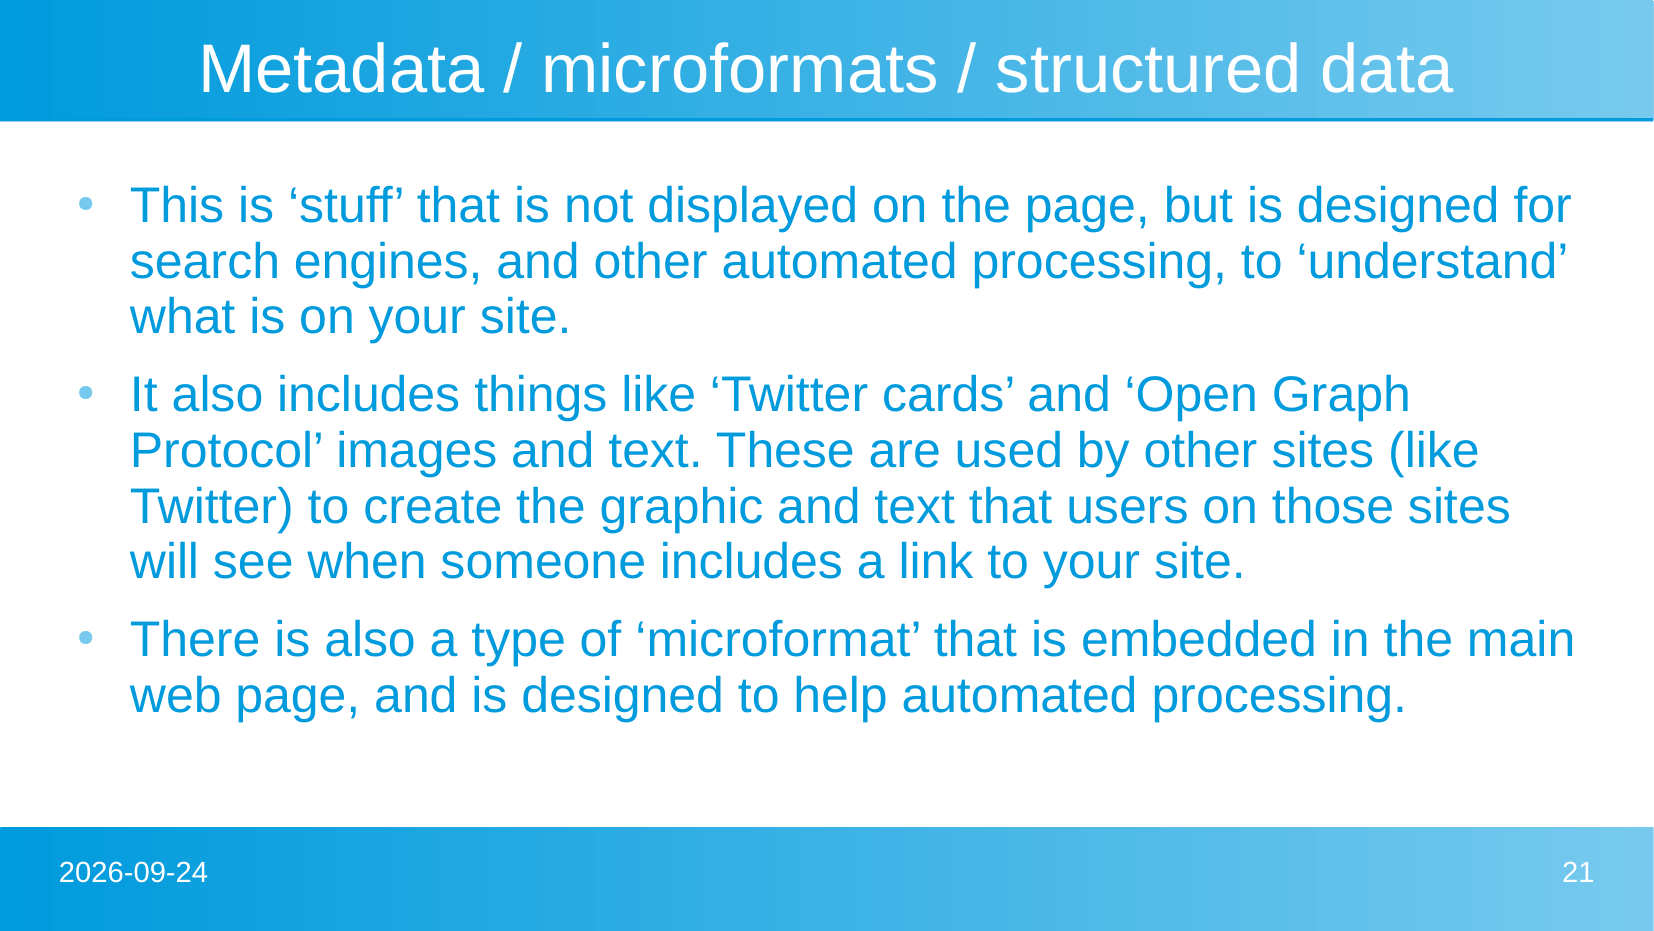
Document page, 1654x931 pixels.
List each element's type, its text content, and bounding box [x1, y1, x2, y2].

list This is ‘stuff’ that is not displayed on the page, but is designed for search engines, and other automated processing, to ‘understand’ what is on your site. It also includes things like ‘Twitter cards’ and ‘Open Graph Protocol’ images and text. These are used by other sites (like Twitter) to create the graphic and text that users on those sites will see when someone includes a link to your site. There is also a type of ‘microformat’ that is embedded in the main web page, and is designed to help automated processing. [59, 177, 1595, 768]
title Metadata / microformats / structured data [59, 29, 1595, 108]
